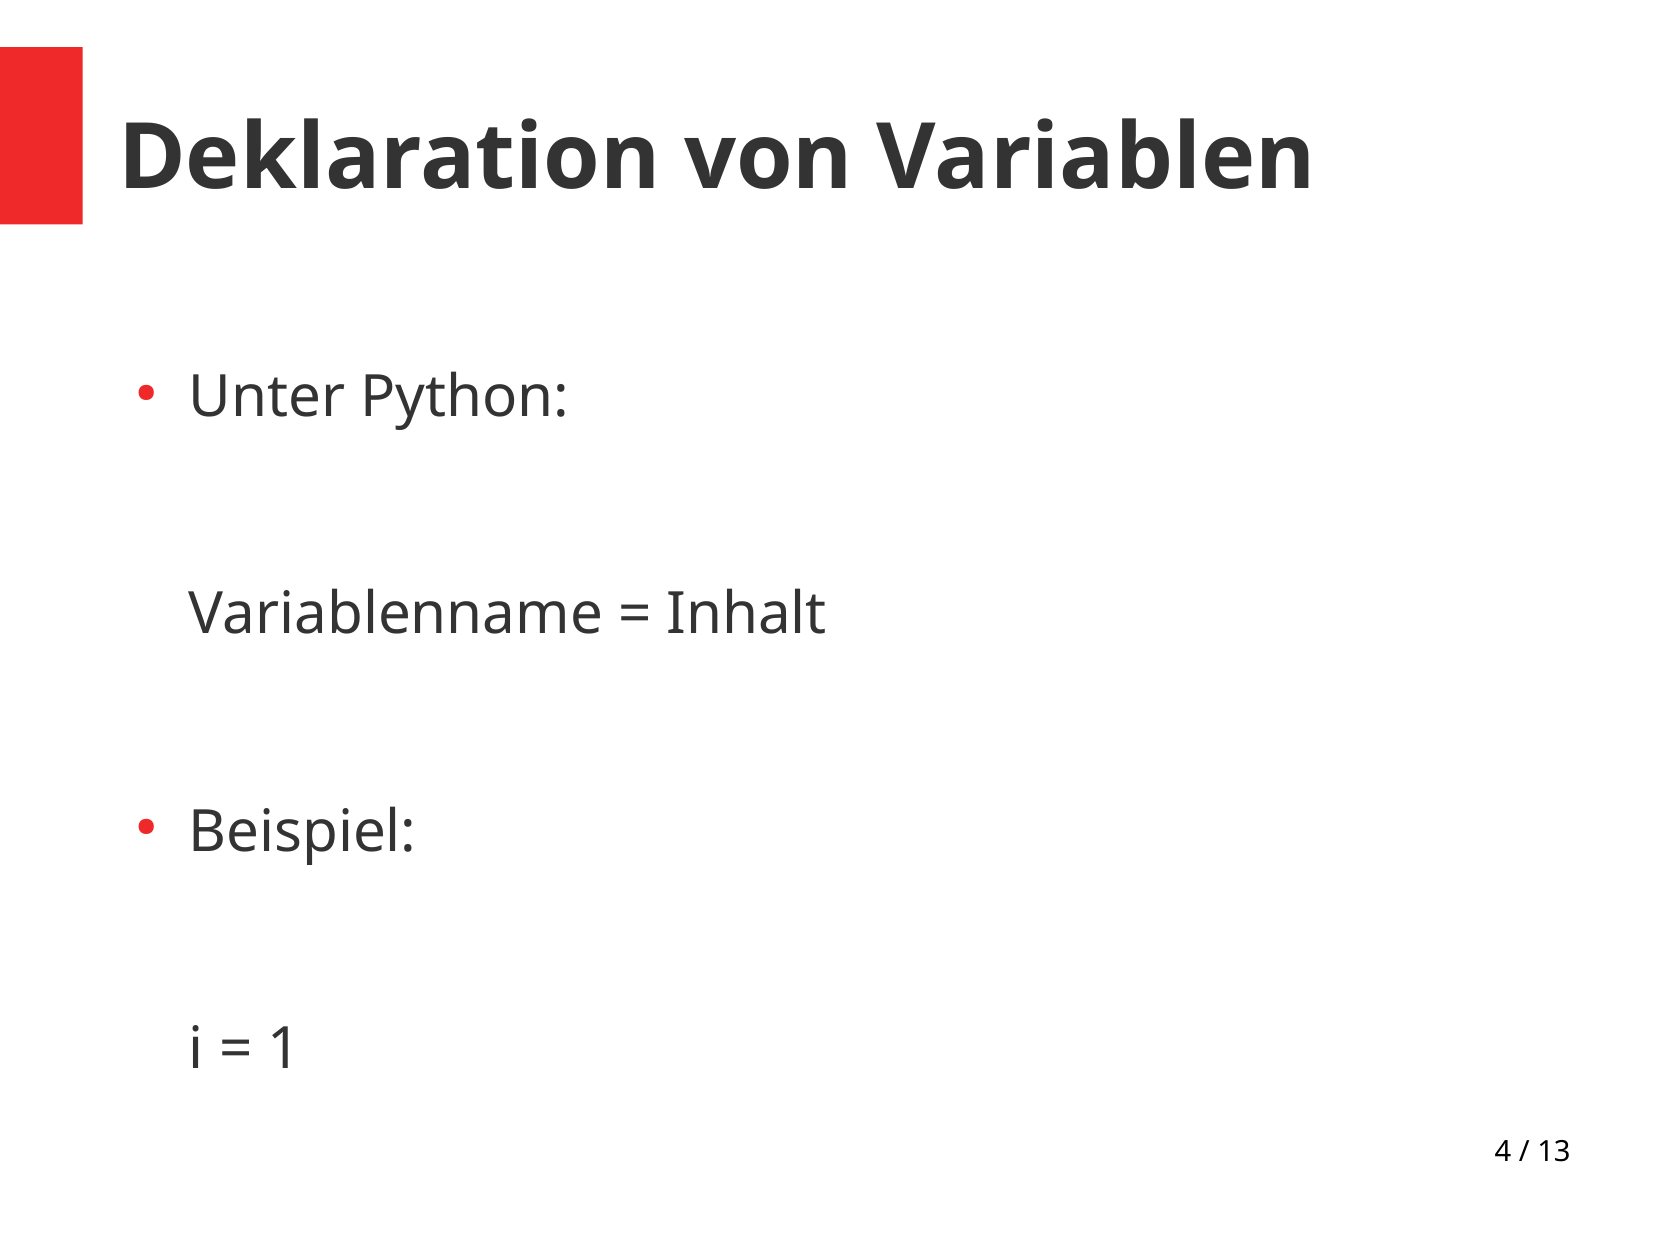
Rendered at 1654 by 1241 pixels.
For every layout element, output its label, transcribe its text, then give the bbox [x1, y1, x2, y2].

title Deklaration von Variablen [118, 49, 1571, 257]
list Unter Python: Variablenname = Inhalt Beispiel: i = 1 [118, 354, 1536, 1074]
